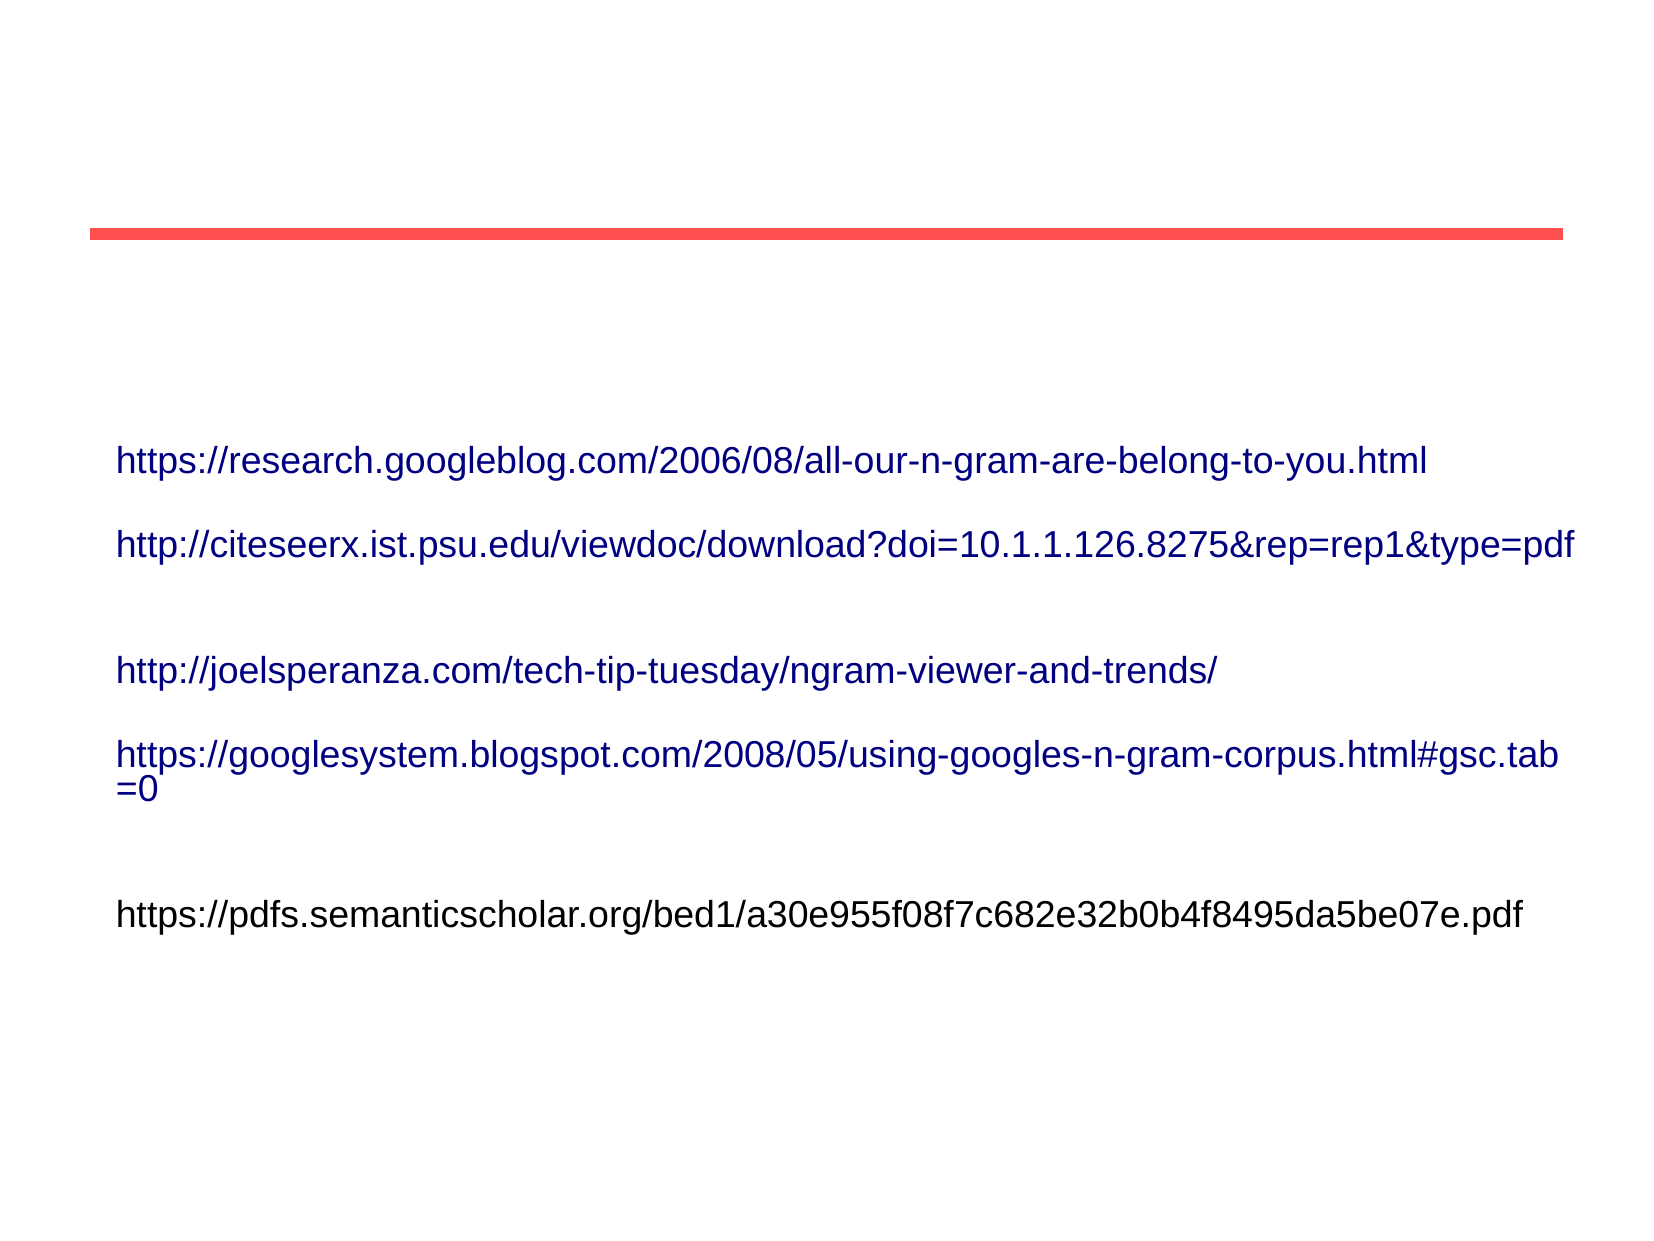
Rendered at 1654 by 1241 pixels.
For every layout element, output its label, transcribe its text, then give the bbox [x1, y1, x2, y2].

text_box https://research.googleblog.com/2006/08/all-our-n-gram-are-belong-to-you.html http://citeseerx.ist.psu.edu/viewdoc/download?doi=10.1.1.126.8275&rep=rep1&type=pdf http://joelsperanza.com/tech-tip-tuesday/ngram-viewer-and-trends/ https://googlesystem.blogspot.com/2008/05/using-googles-n-gram-corpus.html#gsc.tab=0 https://pdfs.semanticscholar.org/bed1/a30e955f08f7c682e32b0b4f8495da5be07e.pdf [101, 348, 1591, 993]
